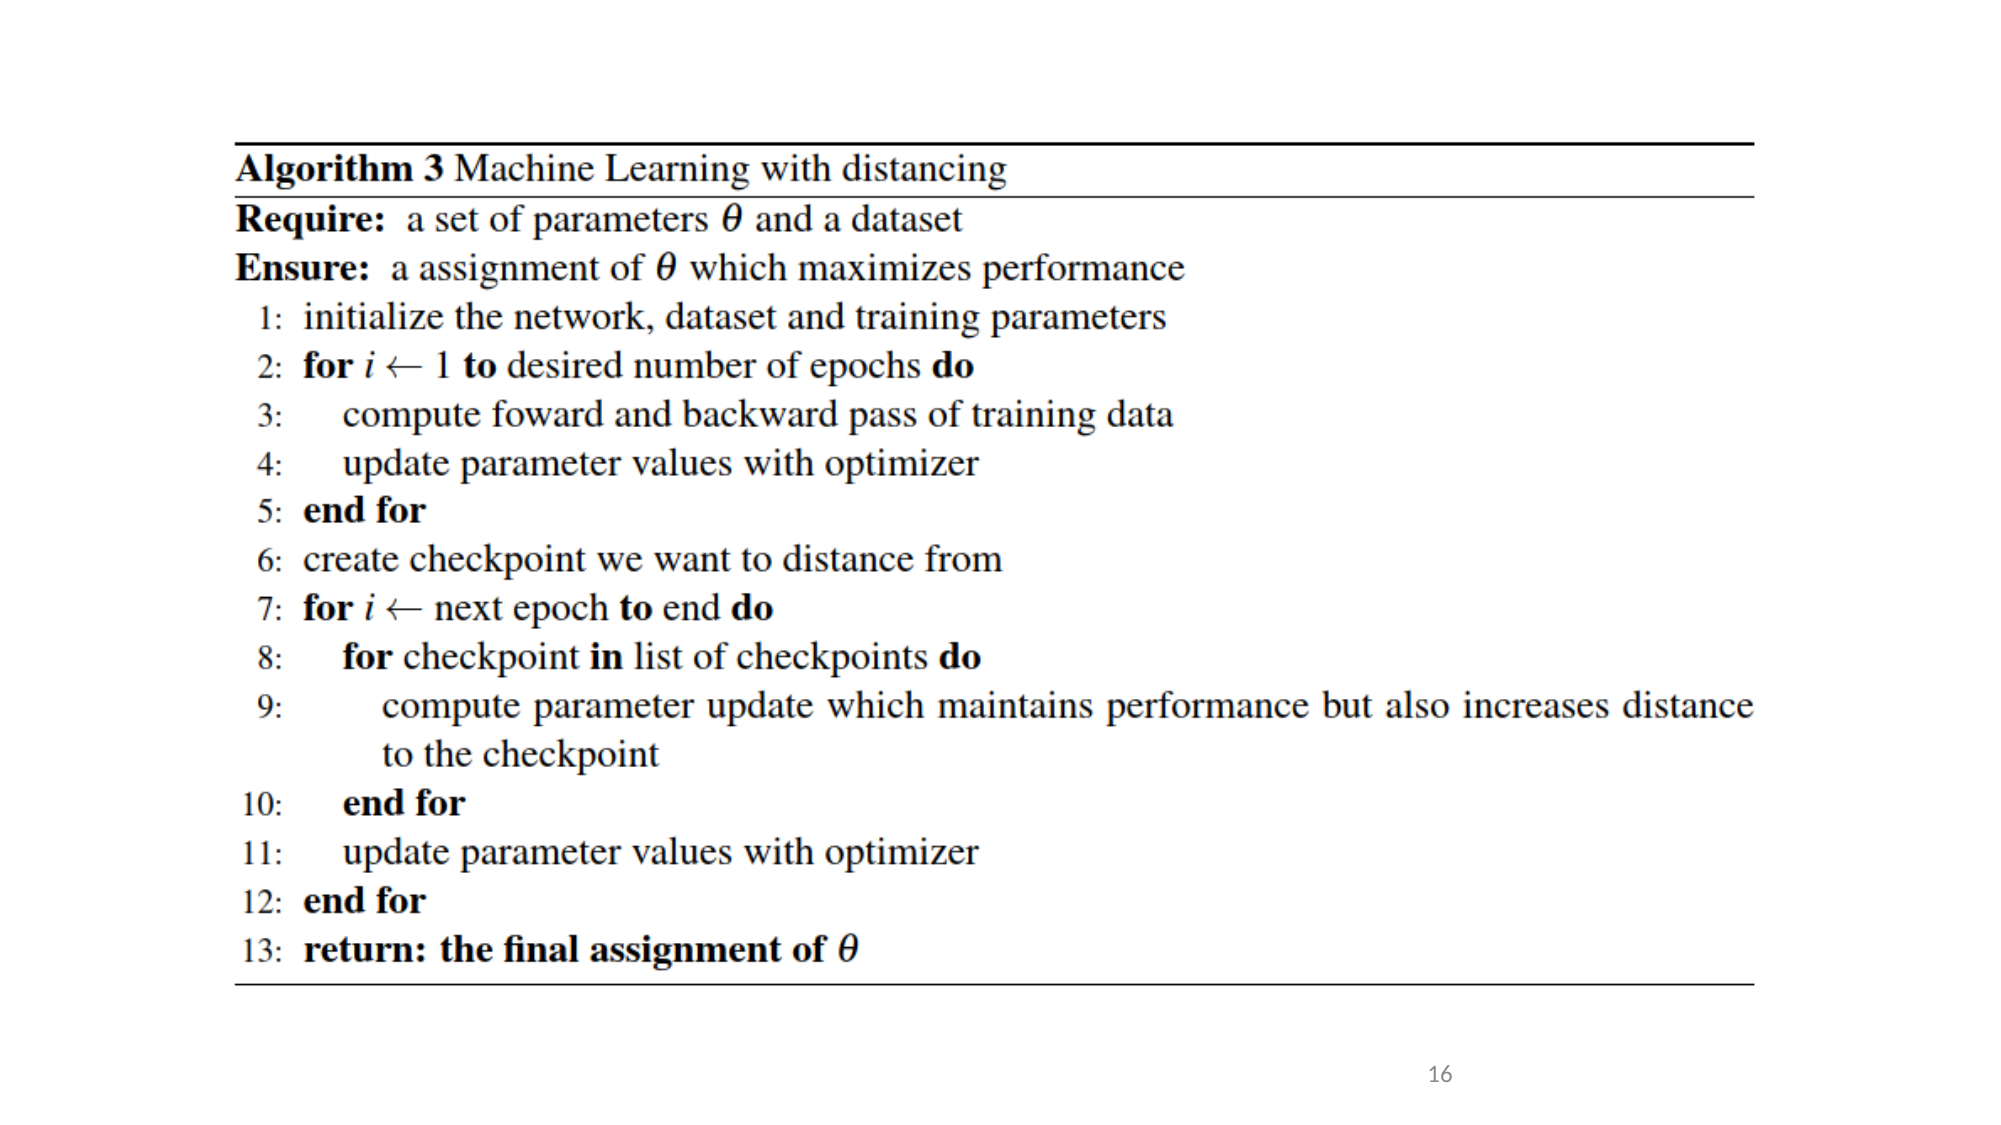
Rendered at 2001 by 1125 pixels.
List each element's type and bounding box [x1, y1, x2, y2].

text_box [1412, 1042, 1863, 1103]
picture [215, 114, 1785, 1011]
